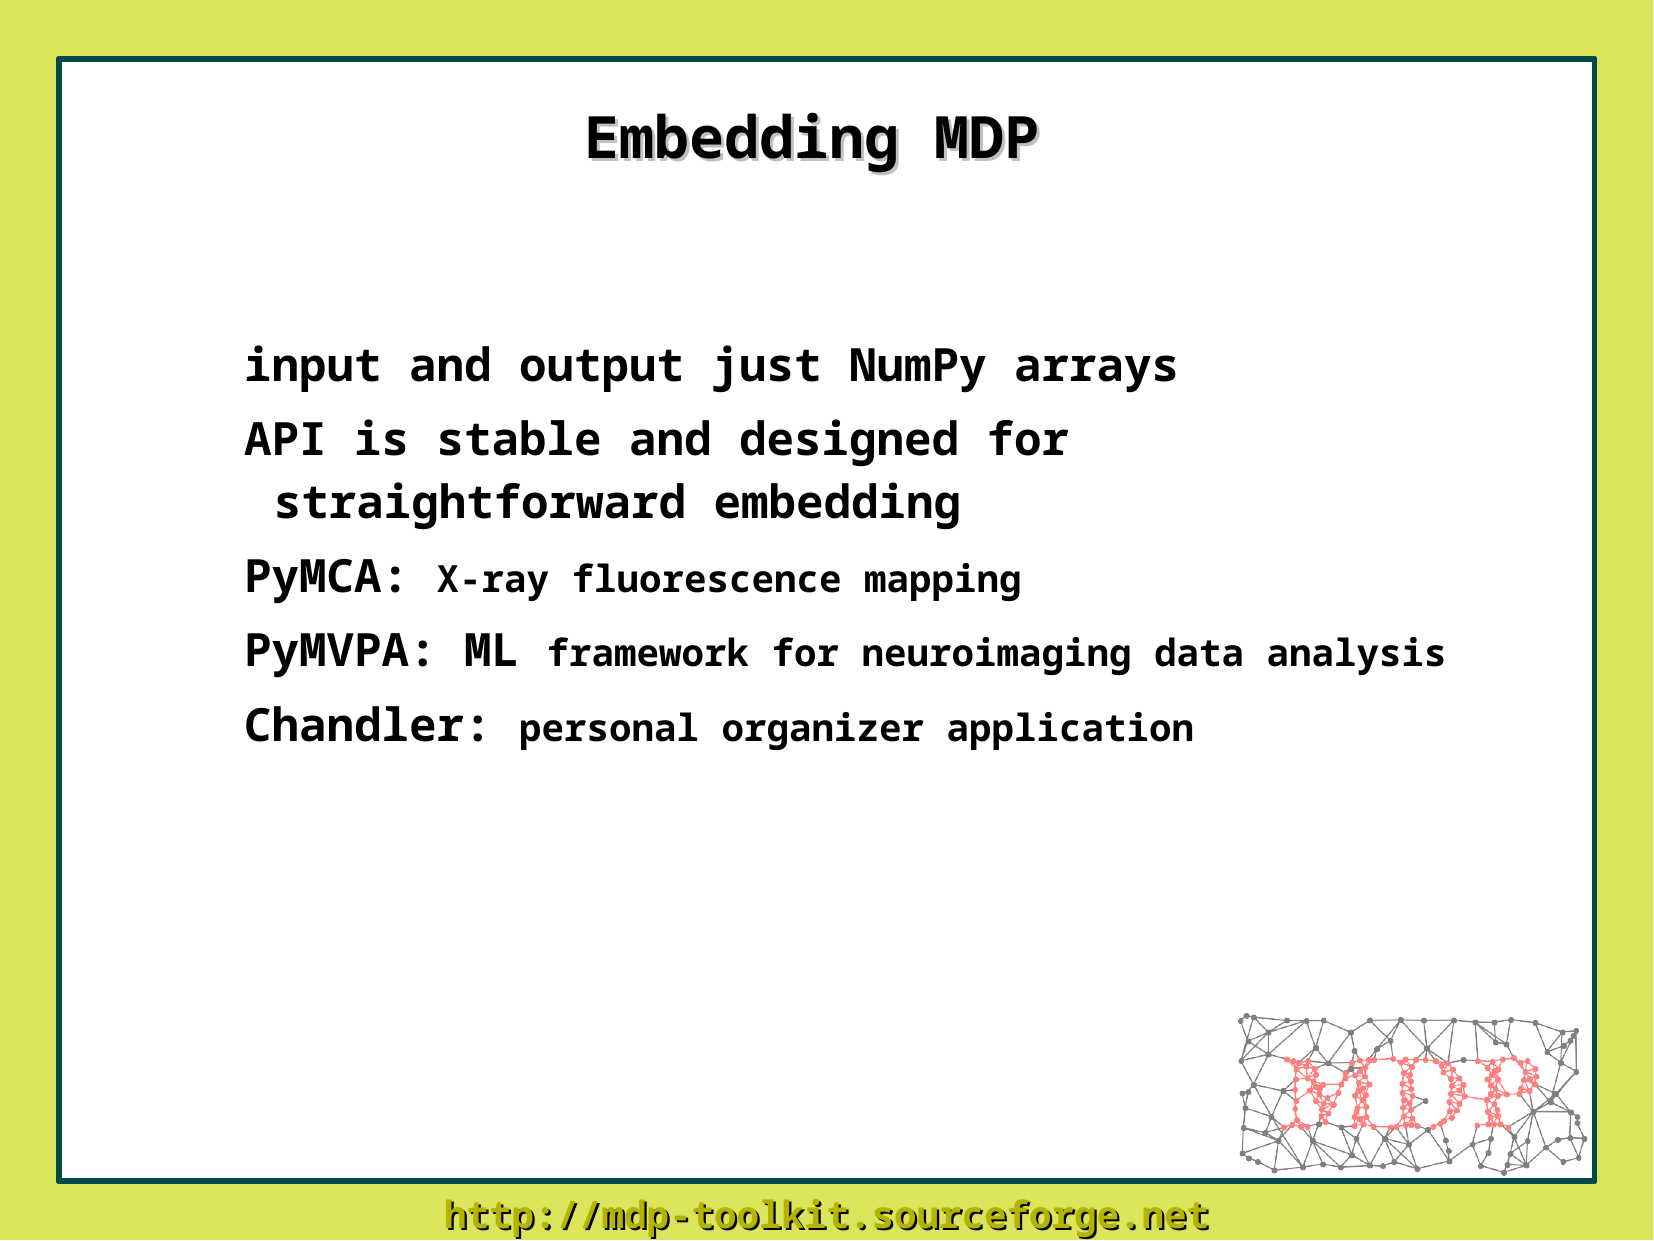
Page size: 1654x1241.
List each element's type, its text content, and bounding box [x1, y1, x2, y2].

text_box Embedding MDP [88, 88, 1536, 173]
text_box input and output just NumPy arrays API is stable and designed for straightforward embedding PyMCA: X-ray fluorescence mapping PyMVPA: ML framework for neuroimaging data analysis Chandler: personal organizer application [244, 324, 1506, 714]
text_box [59, 59, 1595, 1182]
